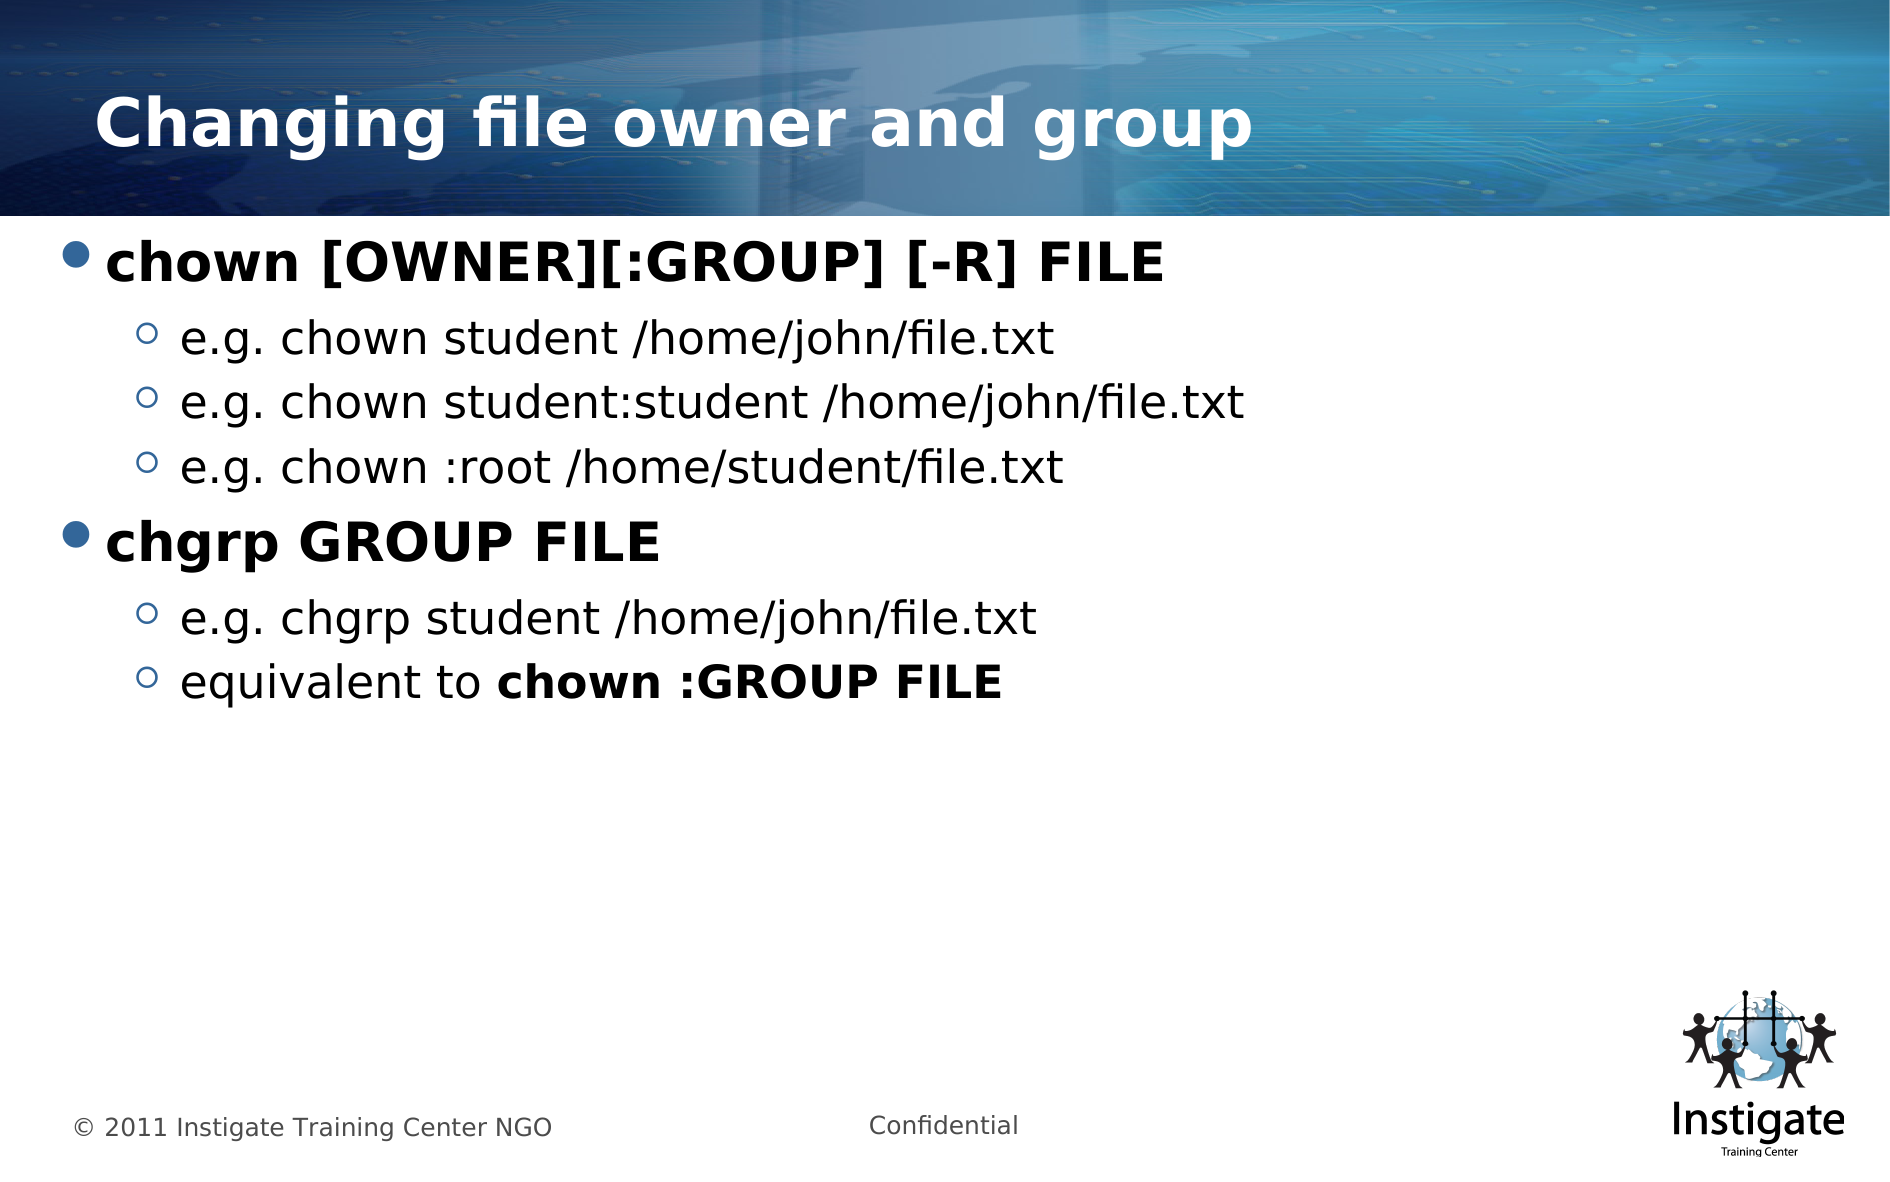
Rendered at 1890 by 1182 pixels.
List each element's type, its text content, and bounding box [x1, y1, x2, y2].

picture [1674, 990, 1844, 1157]
picture [0, 0, 1890, 216]
list chown [OWNER][:GROUP] [-R] FILE e.g. chown student /home/john/file.txt e.g. chown student:student /home/john/file.txt e.g. chown :root /home/student/file.txt chgrp GROUP FILE e.g. chgrp student /home/john/file.txt equivalent to chown :GROUP FILE [59, 236, 1831, 1001]
title Changing file owner and group [94, 54, 1793, 210]
